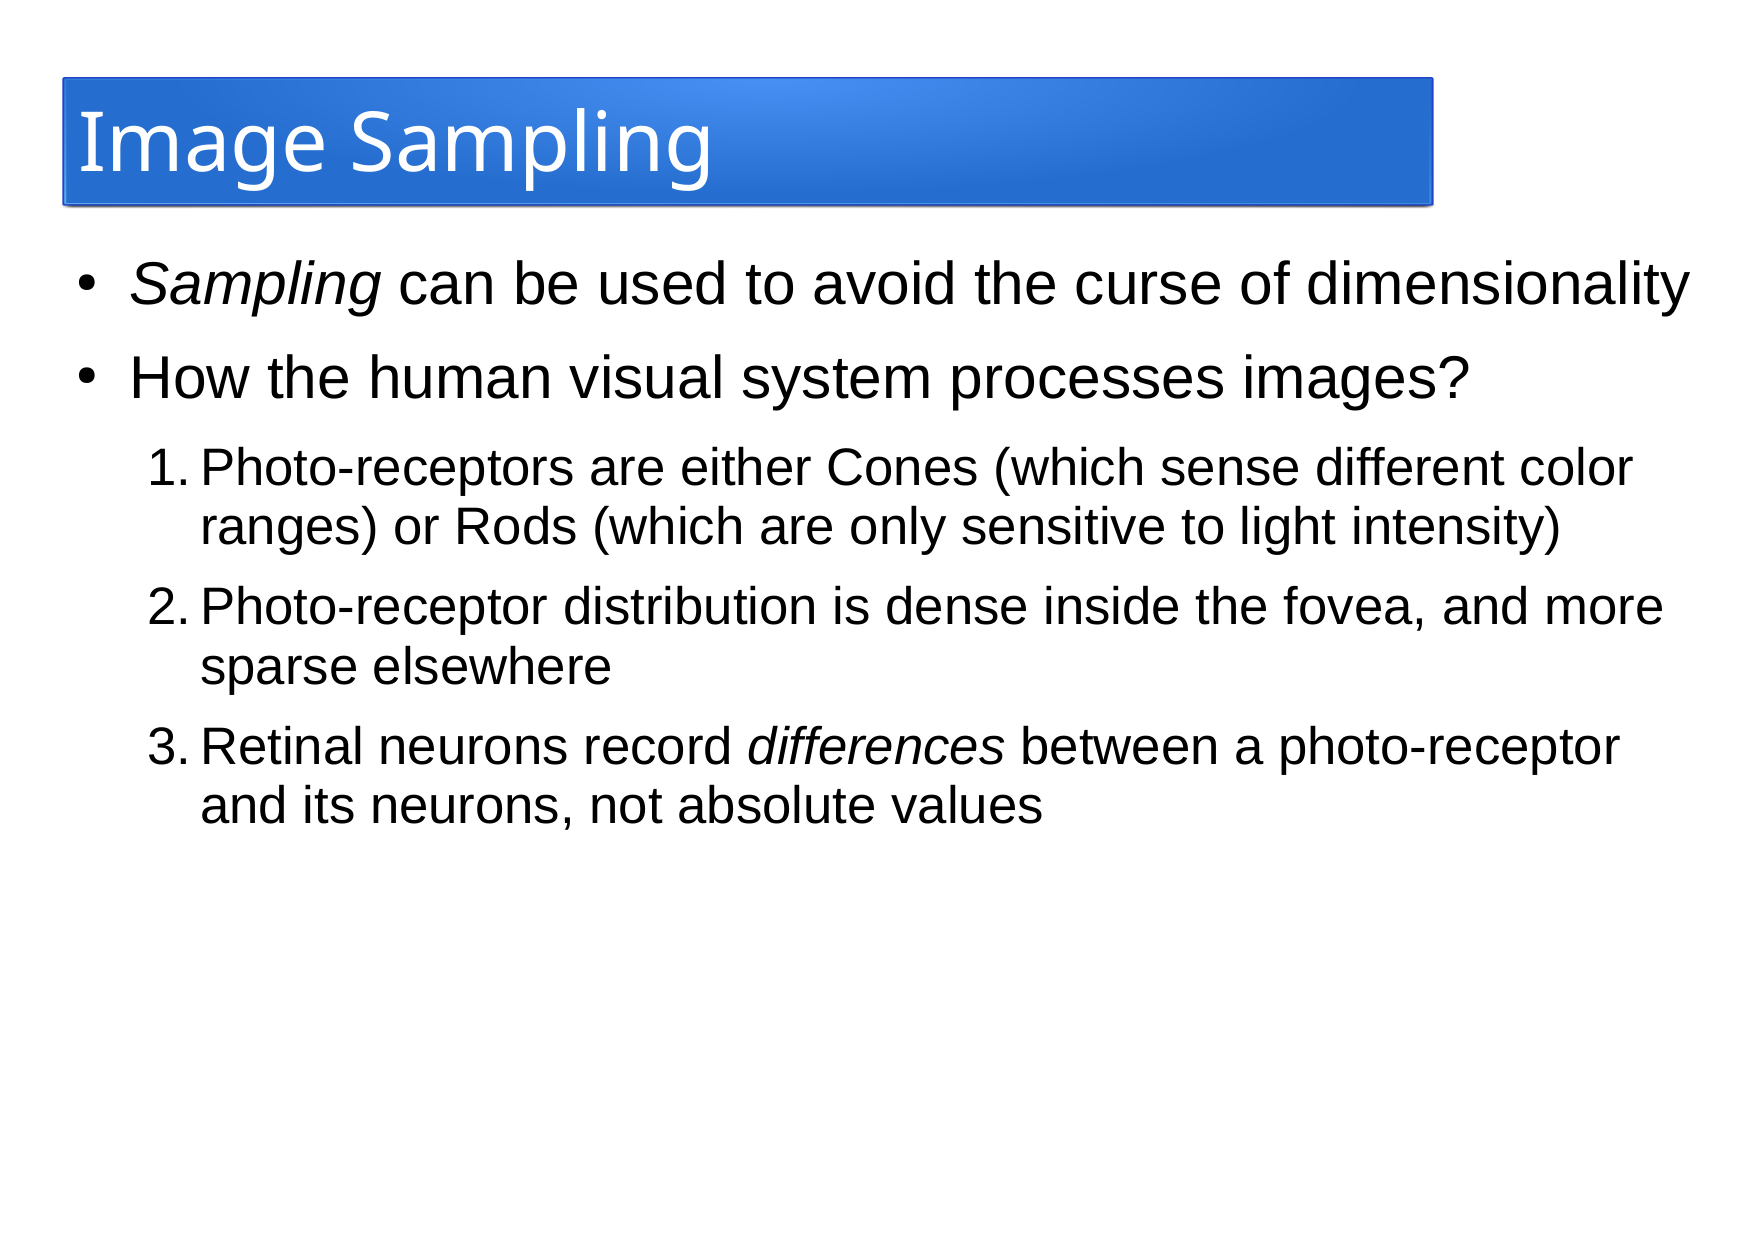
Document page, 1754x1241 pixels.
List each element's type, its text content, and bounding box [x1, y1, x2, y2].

picture [58, 77, 1439, 209]
list Sampling can be used to avoid the curse of dimensionality How the human visual system processes images? Photo-receptors are either Cones (which sense different color ranges) or Rods (which are only sensitive to light intensity) Photo-receptor distribution is dense inside the fovea, and more sparse elsewhere Retinal neurons record differences between a photo-receptor and its neurons, not absolute values [58, 249, 1696, 1051]
title Image Sampling [78, 80, 1429, 198]
